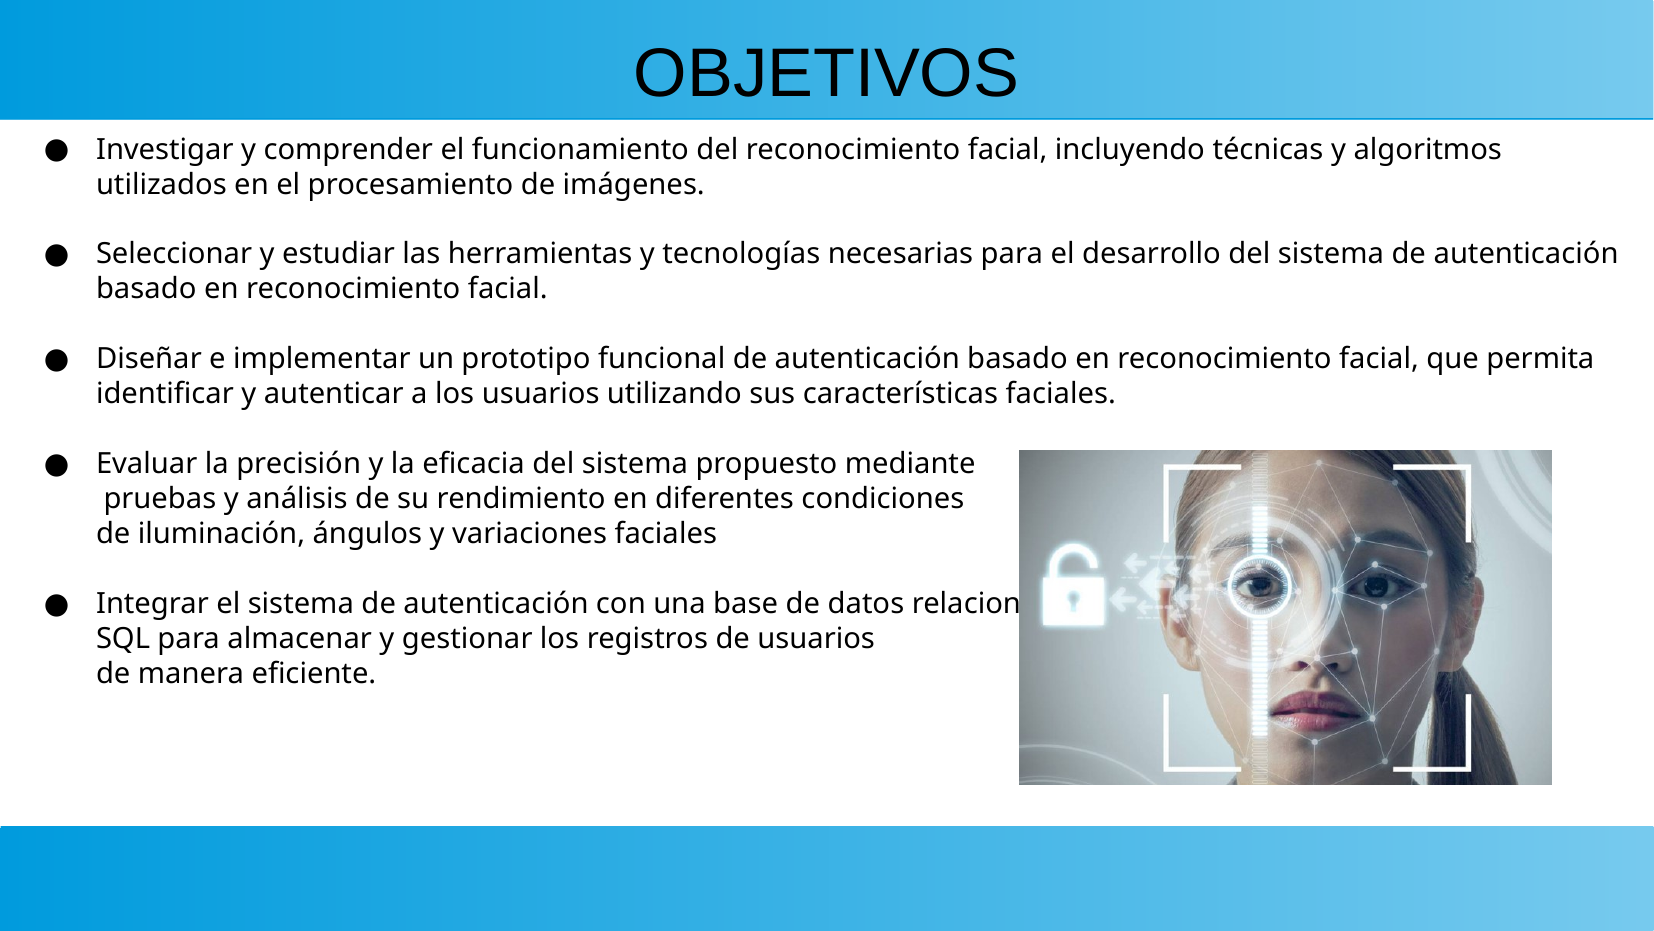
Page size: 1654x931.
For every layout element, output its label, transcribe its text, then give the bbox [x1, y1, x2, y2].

text_box Investigar y comprender el funcionamiento del reconocimiento facial, incluyendo técnicas y algoritmos utilizados en el procesamiento de imágenes. Seleccionar y estudiar las herramientas y tecnologías necesarias para el desarrollo del sistema de autenticación basado en reconocimiento facial. Diseñar e implementar un prototipo funcional de autenticación basado en reconocimiento facial, que permita identificar y autenticar a los usuarios utilizando sus características faciales. Evaluar la precisión y la eficacia del sistema propuesto mediante pruebas y análisis de su rendimiento en diferentes condiciones de iluminación, ángulos y variaciones faciales Integrar el sistema de autenticación con una base de datos relacional SQL para almacenar y gestionar los registros de usuarios de manera eficiente. [21, 129, 1634, 809]
text_box OBJETIVOS [58, 29, 1595, 108]
picture [1019, 450, 1552, 786]
